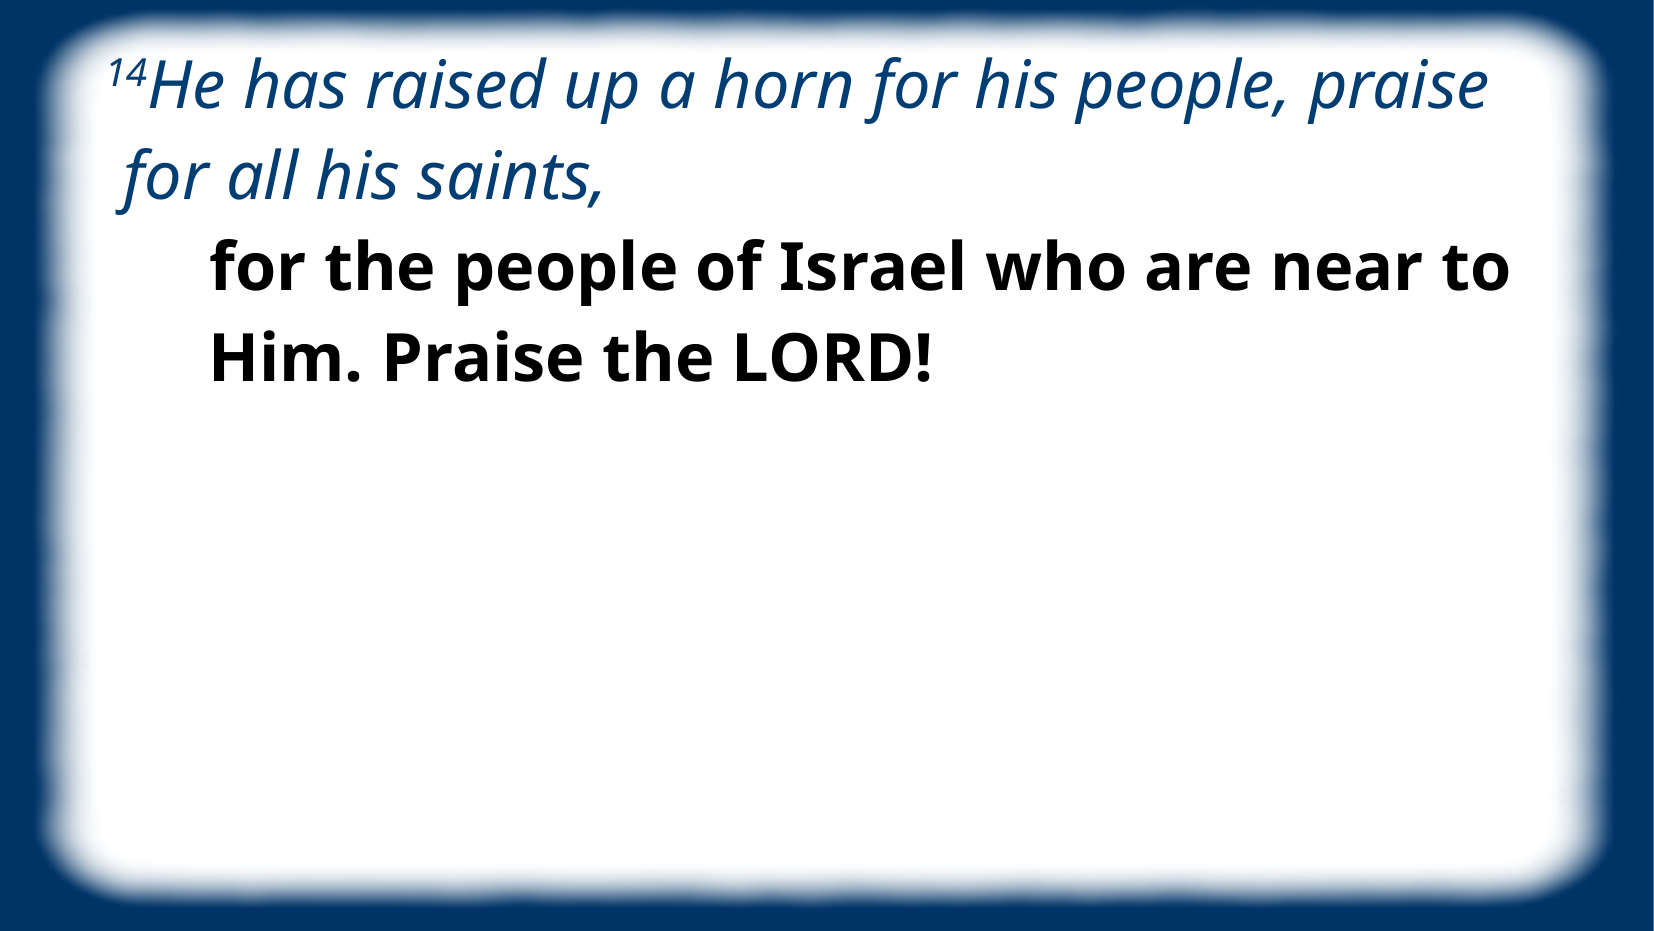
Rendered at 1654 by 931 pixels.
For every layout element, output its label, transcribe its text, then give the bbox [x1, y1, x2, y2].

picture [0, 0, 1654, 931]
text_box 14He has raised up a horn for his people, praise for all his saints, for the people of Israel who are near to Him. Praise the LORD! [90, 30, 1576, 400]
